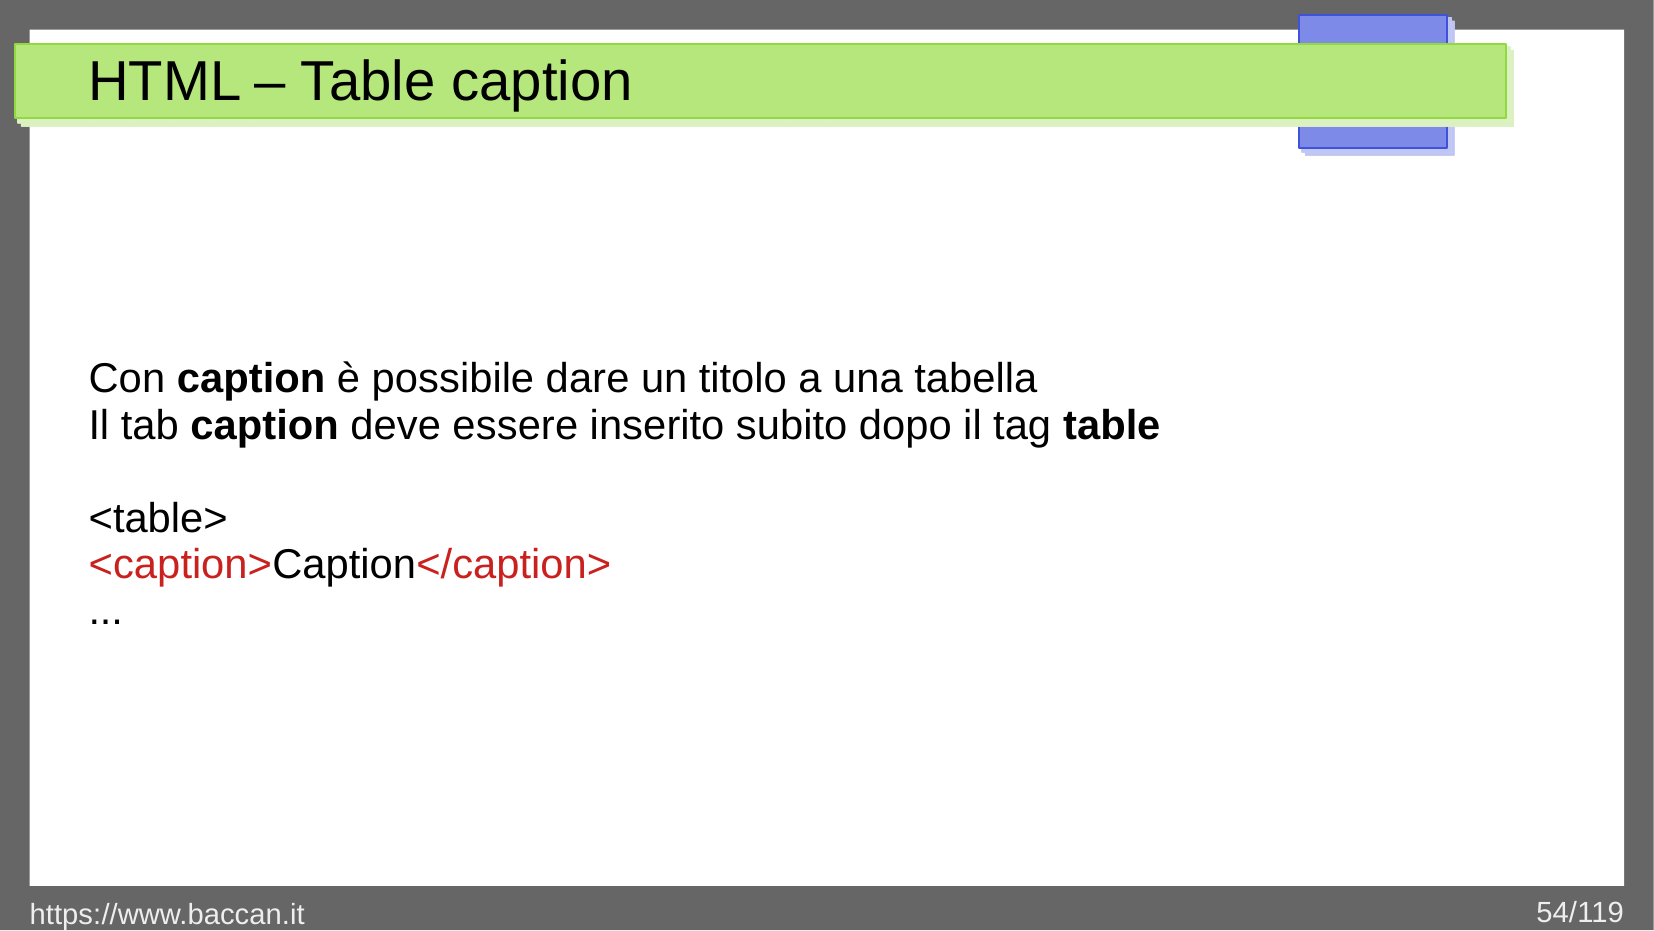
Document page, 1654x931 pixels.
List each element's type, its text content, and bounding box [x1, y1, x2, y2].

title HTML – Table caption [88, 44, 1506, 113]
text_box Con caption è possibile dare un titolo a una tabella Il tab caption deve essere inserito subito dopo il tag table <table> <caption>Caption</caption> ... [88, 113, 1565, 876]
